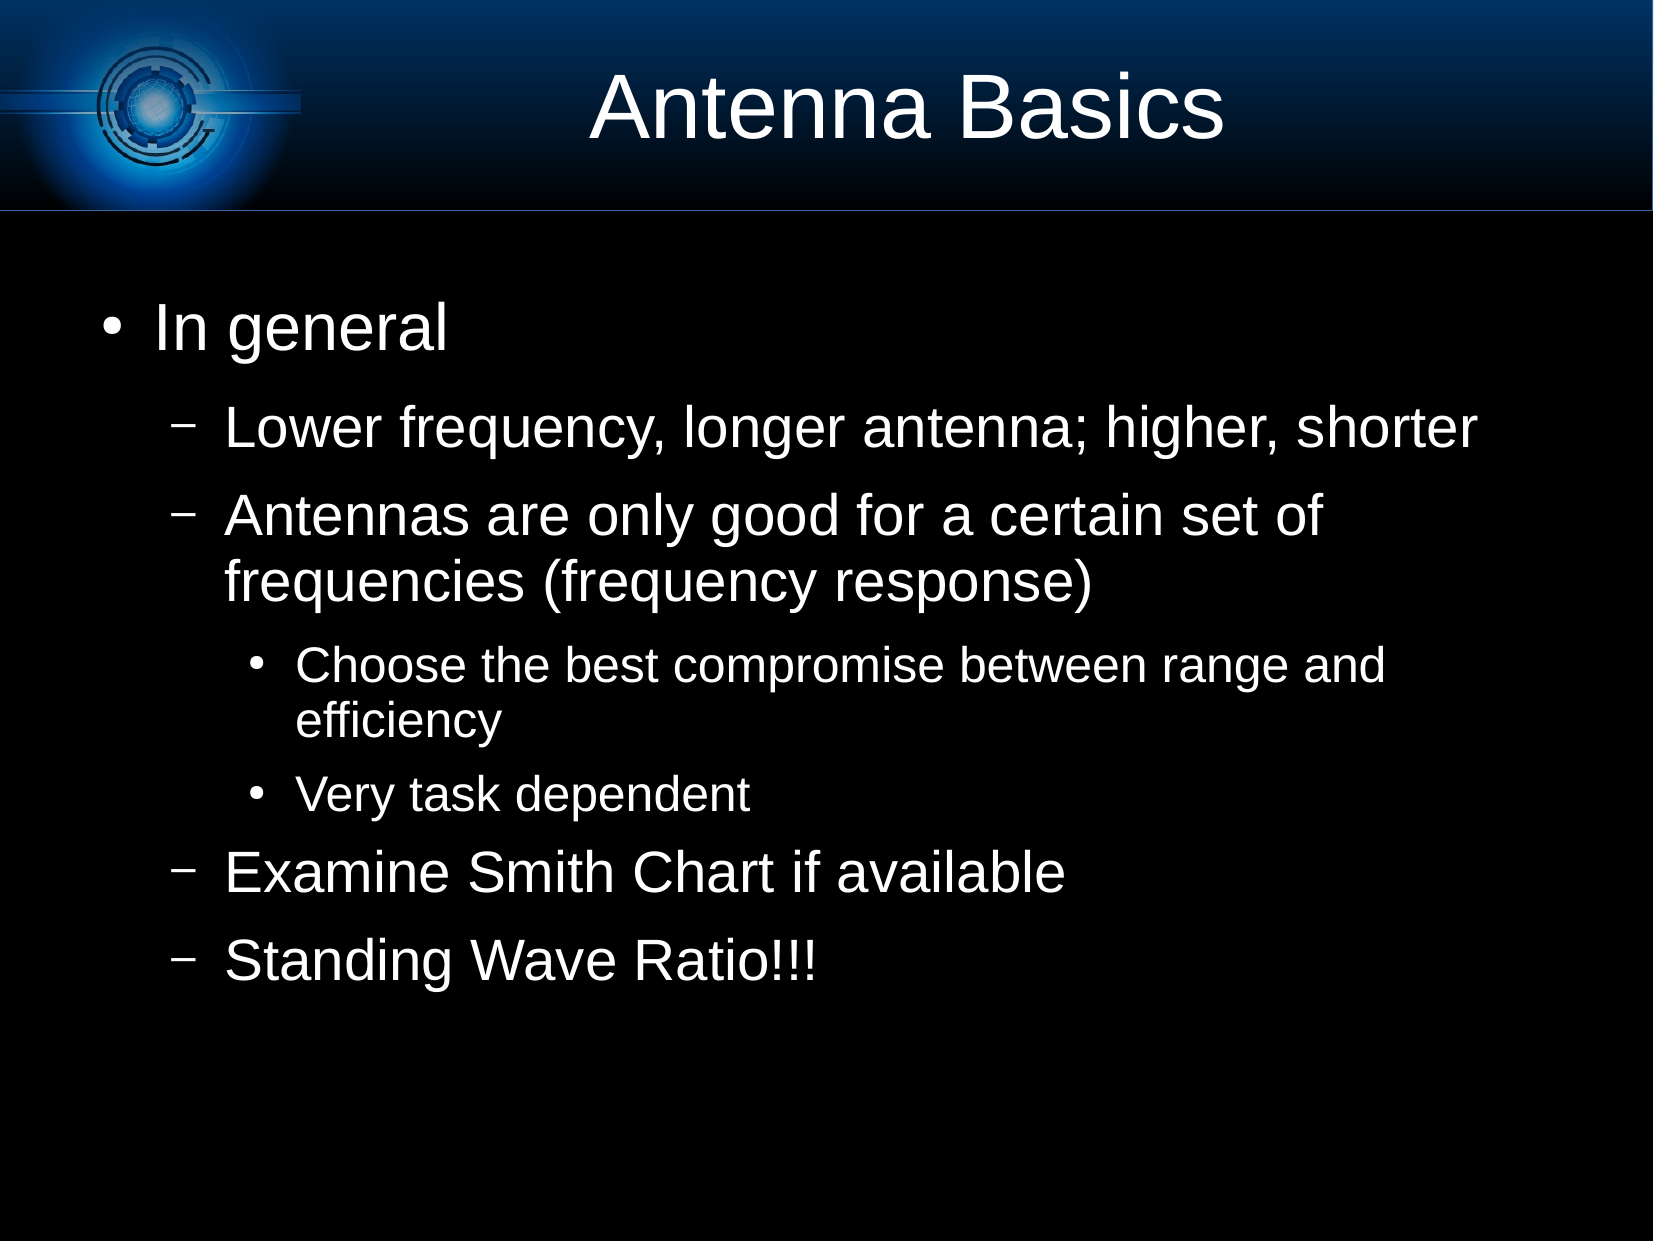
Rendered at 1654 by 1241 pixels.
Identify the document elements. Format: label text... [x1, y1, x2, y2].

picture [0, 87, 165, 210]
title Antenna Basics [165, 2, 1653, 211]
list In general Lower frequency, longer antenna; higher, shorter Antennas are only good for a certain set of frequencies (frequency response) Choose the best compromise between range and efficiency Very task dependent Examine Smith Chart if available Standing Wave Ratio!!! [82, 290, 1571, 1156]
